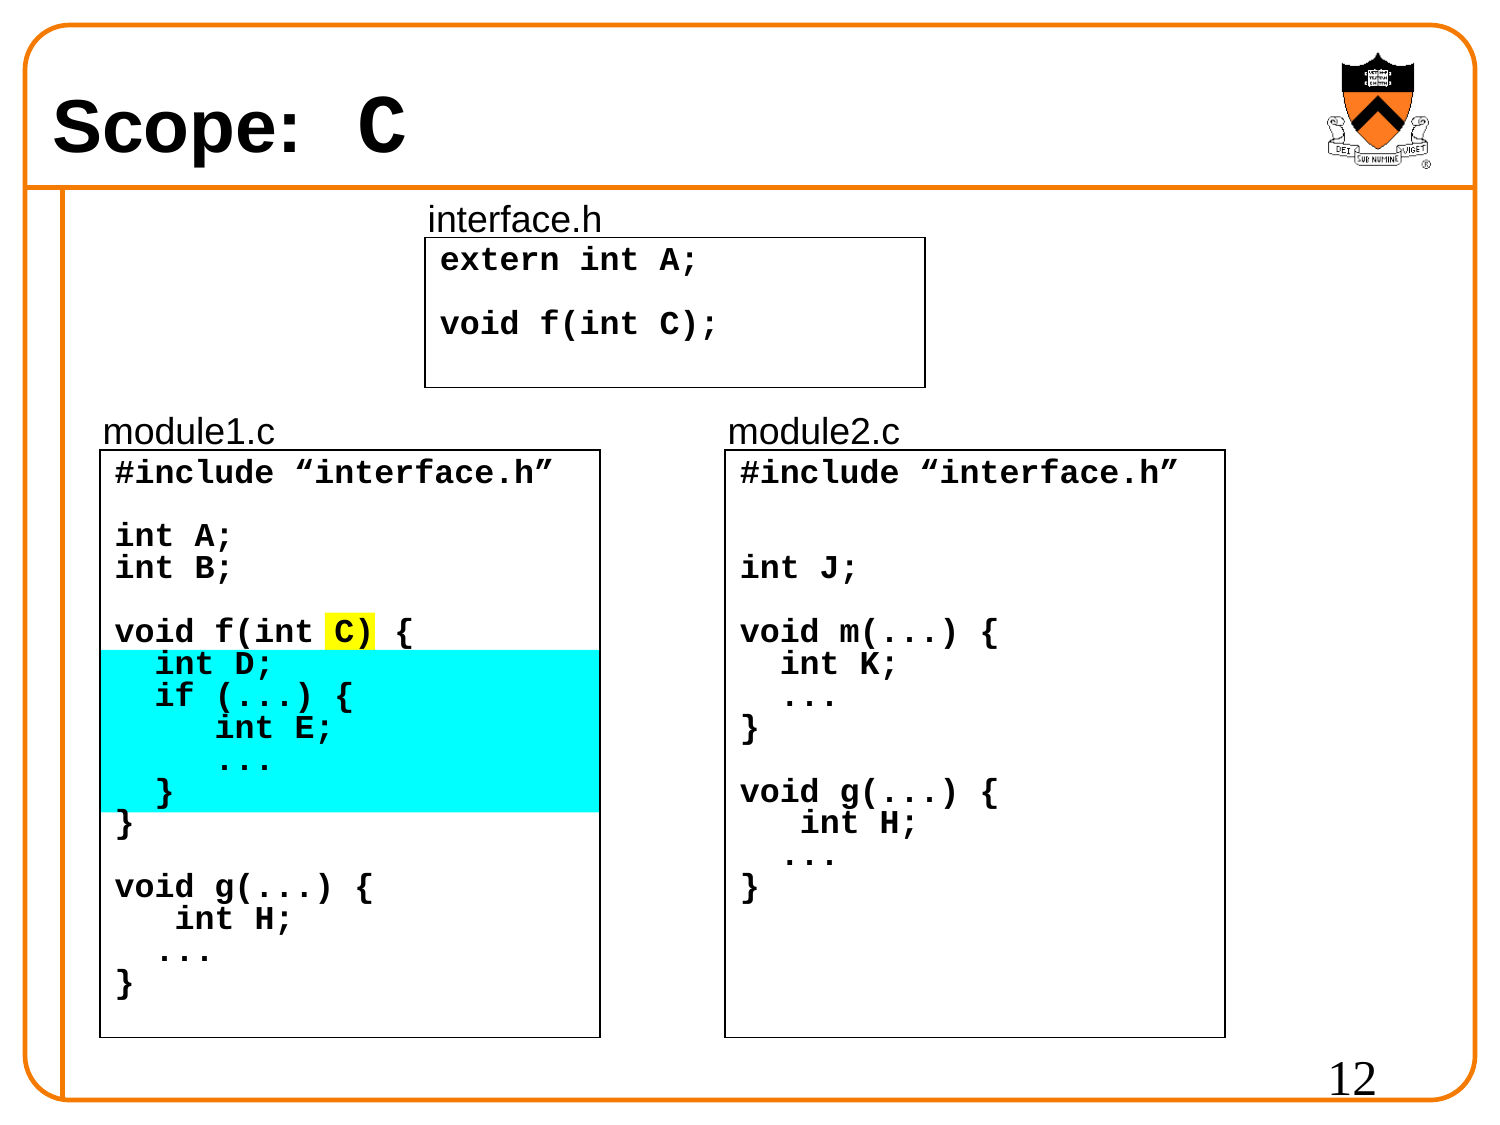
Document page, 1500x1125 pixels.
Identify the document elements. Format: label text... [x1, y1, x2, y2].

text_box #include “interface.h” int J; void m(...) { int K; ... } void g(...) { int H; ... } [725, 450, 1225, 1038]
picture [1325, 49, 1431, 61]
text_box extern int A; void f(int C); [425, 237, 925, 388]
text_box #include “interface.h” int A; int B; void f(int C) { int D; if (...) { int E; ... } } void g(...) { int H; ... } [99, 450, 600, 1038]
text_box module1.c [87, 399, 291, 461]
title Scope: C [37, 61, 1438, 177]
text_box module2.c [712, 399, 916, 461]
text_box interface.h [412, 187, 618, 248]
